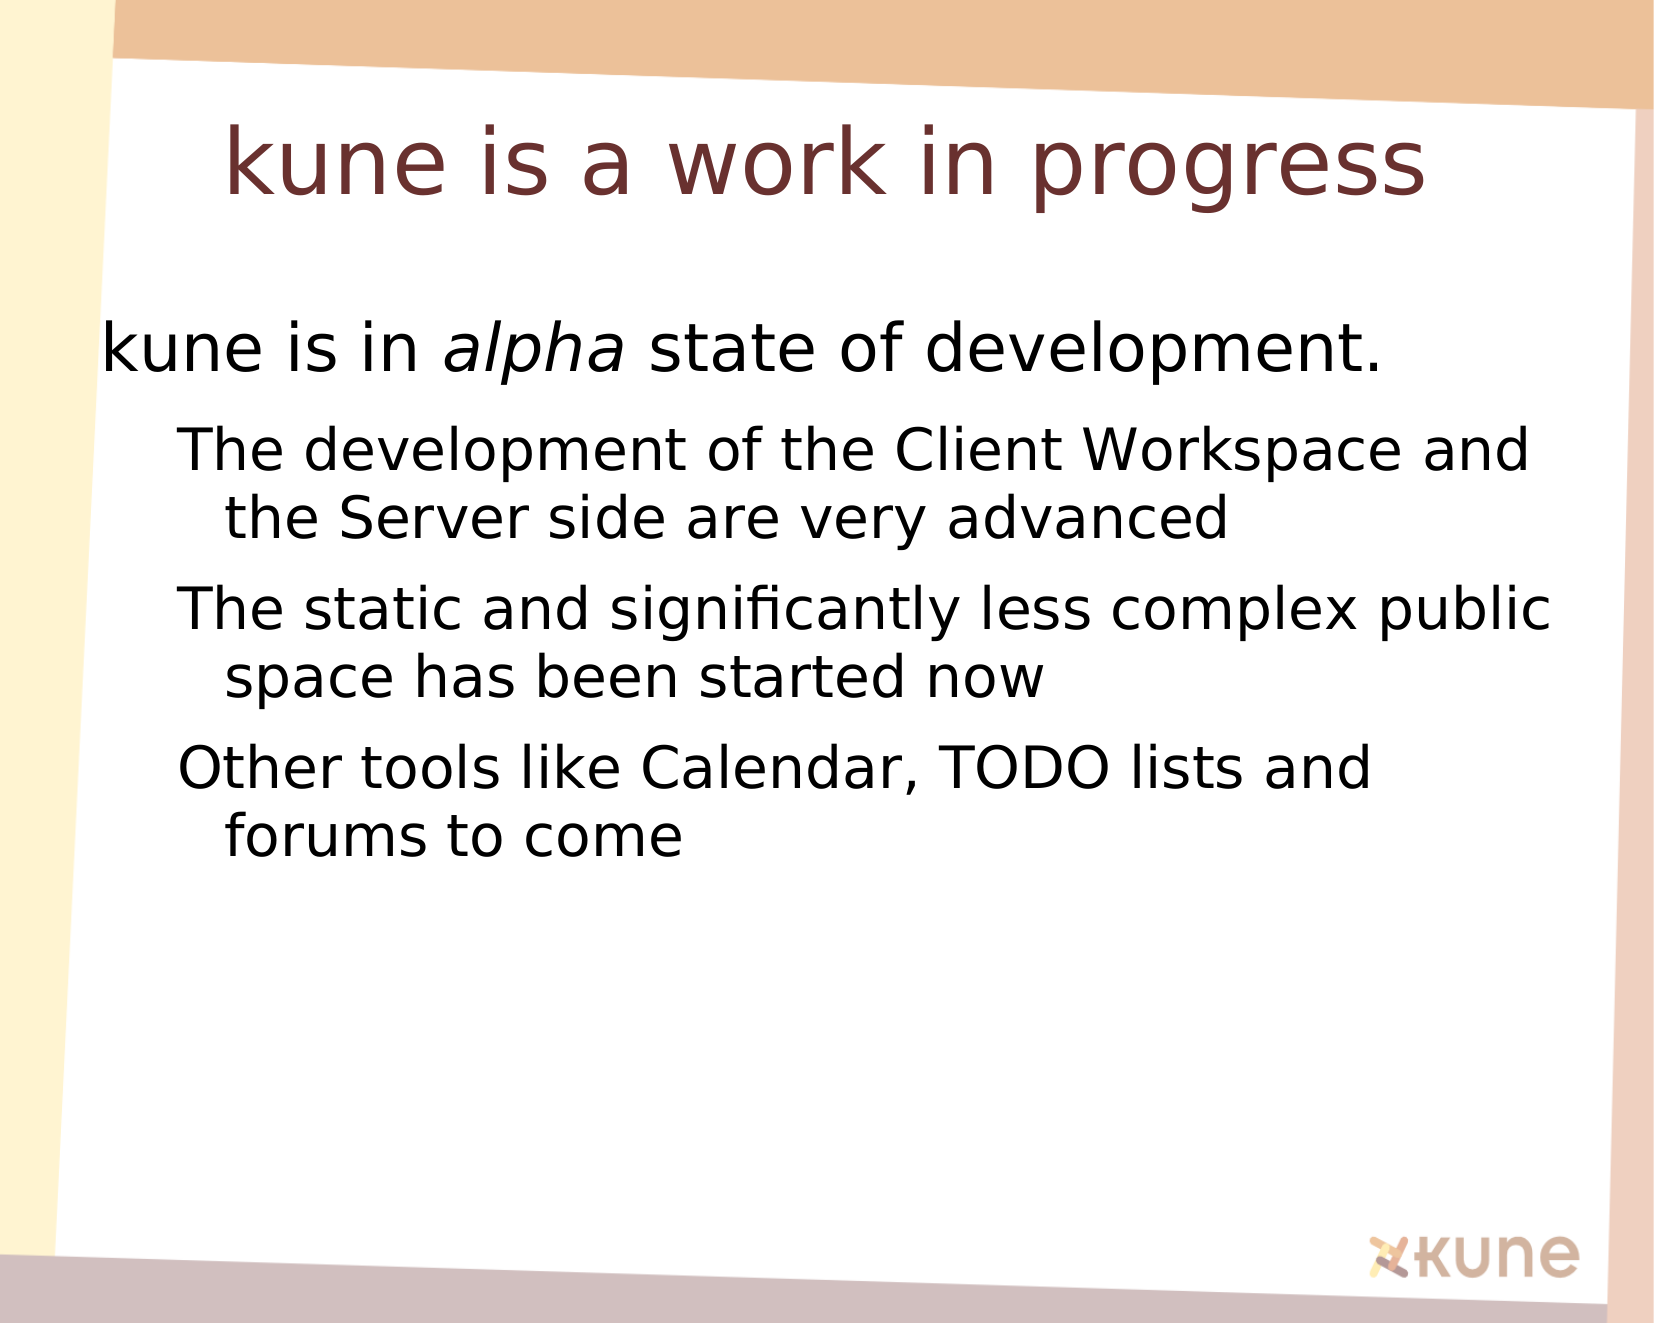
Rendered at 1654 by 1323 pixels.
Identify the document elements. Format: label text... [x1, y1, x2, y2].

list kune is in alpha state of development. The development of the Client Workspace and the Server side are very advanced The static and significantly less complex public space has been started now Other tools like Calendar, TODO lists and forums to come [82, 309, 1571, 1167]
title kune is a work in progress [82, 52, 1571, 274]
picture [0, 0, 1654, 1323]
